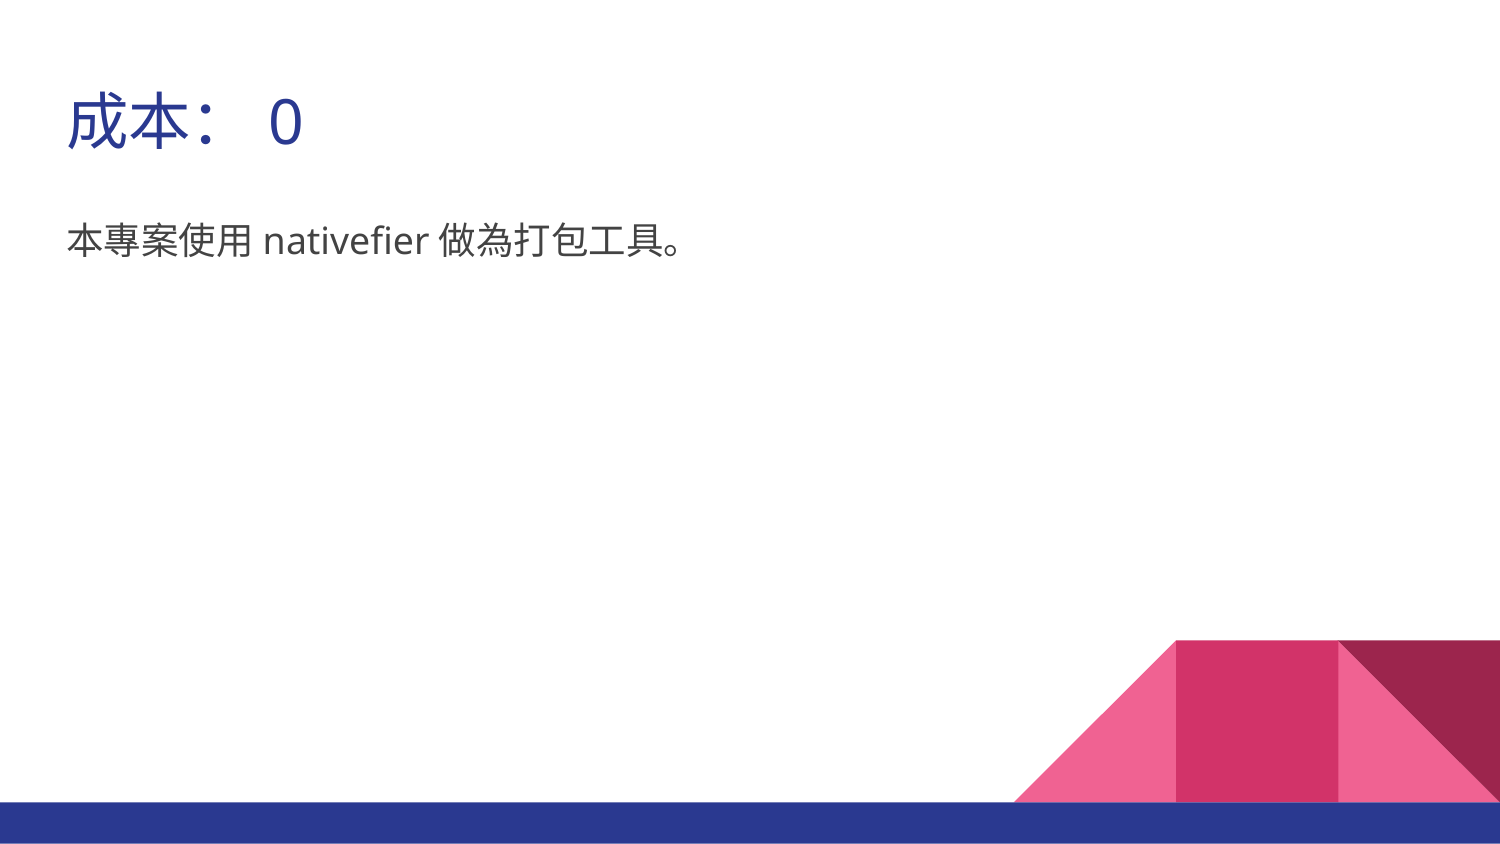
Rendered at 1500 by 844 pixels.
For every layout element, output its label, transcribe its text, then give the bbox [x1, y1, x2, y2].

list 本專案使用nativefier做為打包工具。 [51, 201, 1449, 750]
title 成本：0 [51, 67, 1449, 167]
